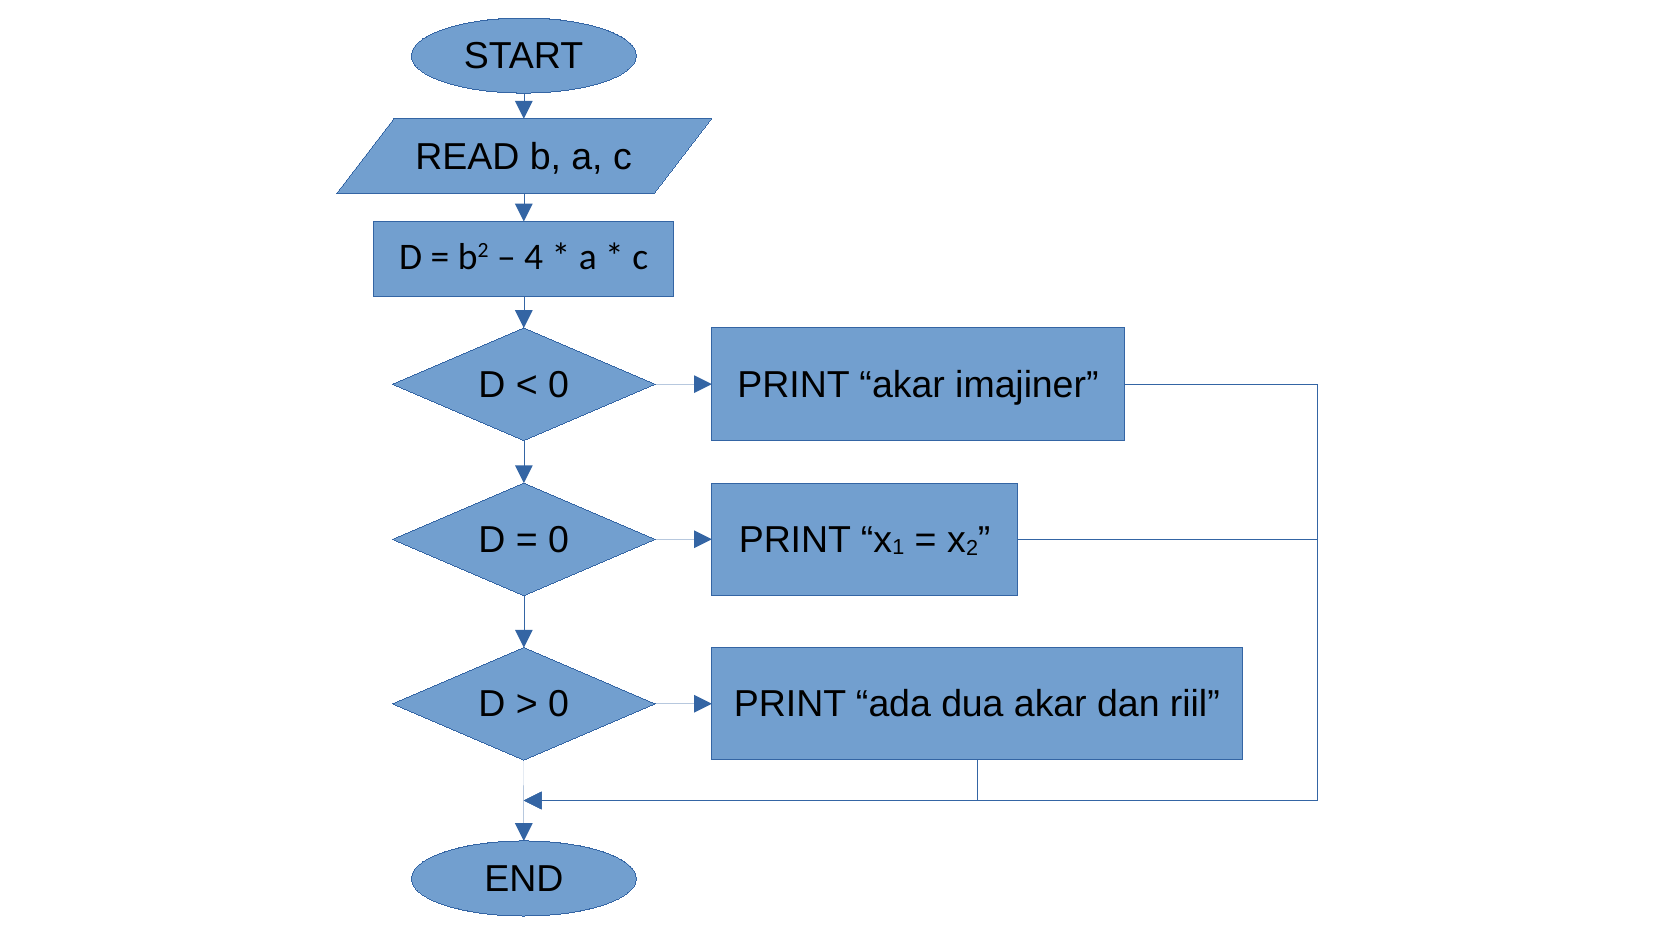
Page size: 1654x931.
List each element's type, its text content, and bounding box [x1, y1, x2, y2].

text_box D > 0 [392, 647, 655, 760]
text_box D = b2 – 4 * a * c [373, 221, 674, 297]
text_box PRINT “akar imajiner” [711, 327, 1125, 441]
text_box D < 0 [392, 328, 655, 441]
text_box START [411, 18, 637, 94]
text_box D = 0 [392, 483, 655, 596]
text_box PRINT “x1 = x2” [711, 483, 1018, 596]
text_box READ b, a, c [336, 118, 712, 194]
text_box PRINT “ada dua akar dan riil” [711, 647, 1243, 760]
text_box END [411, 840, 637, 917]
